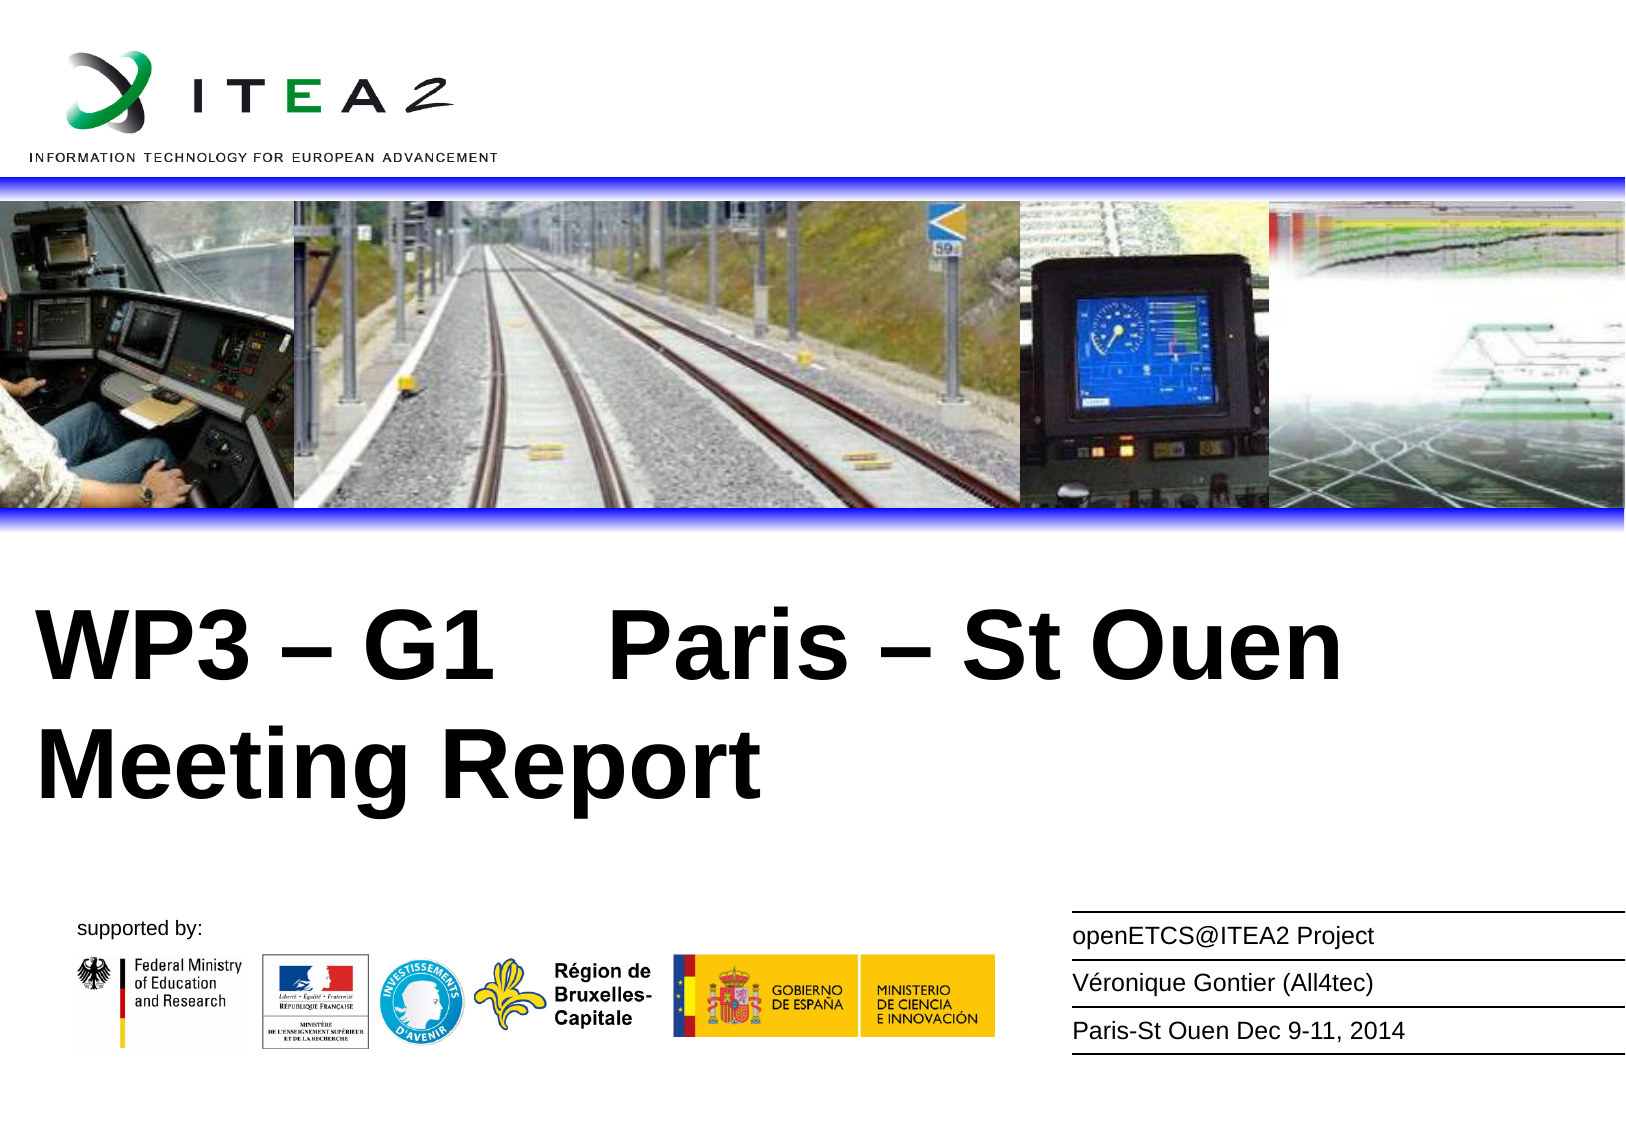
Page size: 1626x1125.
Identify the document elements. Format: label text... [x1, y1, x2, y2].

picture [262, 954, 657, 1049]
picture [75, 956, 244, 1050]
picture [673, 954, 995, 1037]
picture [0, 201, 1625, 509]
title WP3 – G1 Paris – St Ouen Meeting Report [34, 648, 1595, 870]
picture [30, 51, 497, 162]
